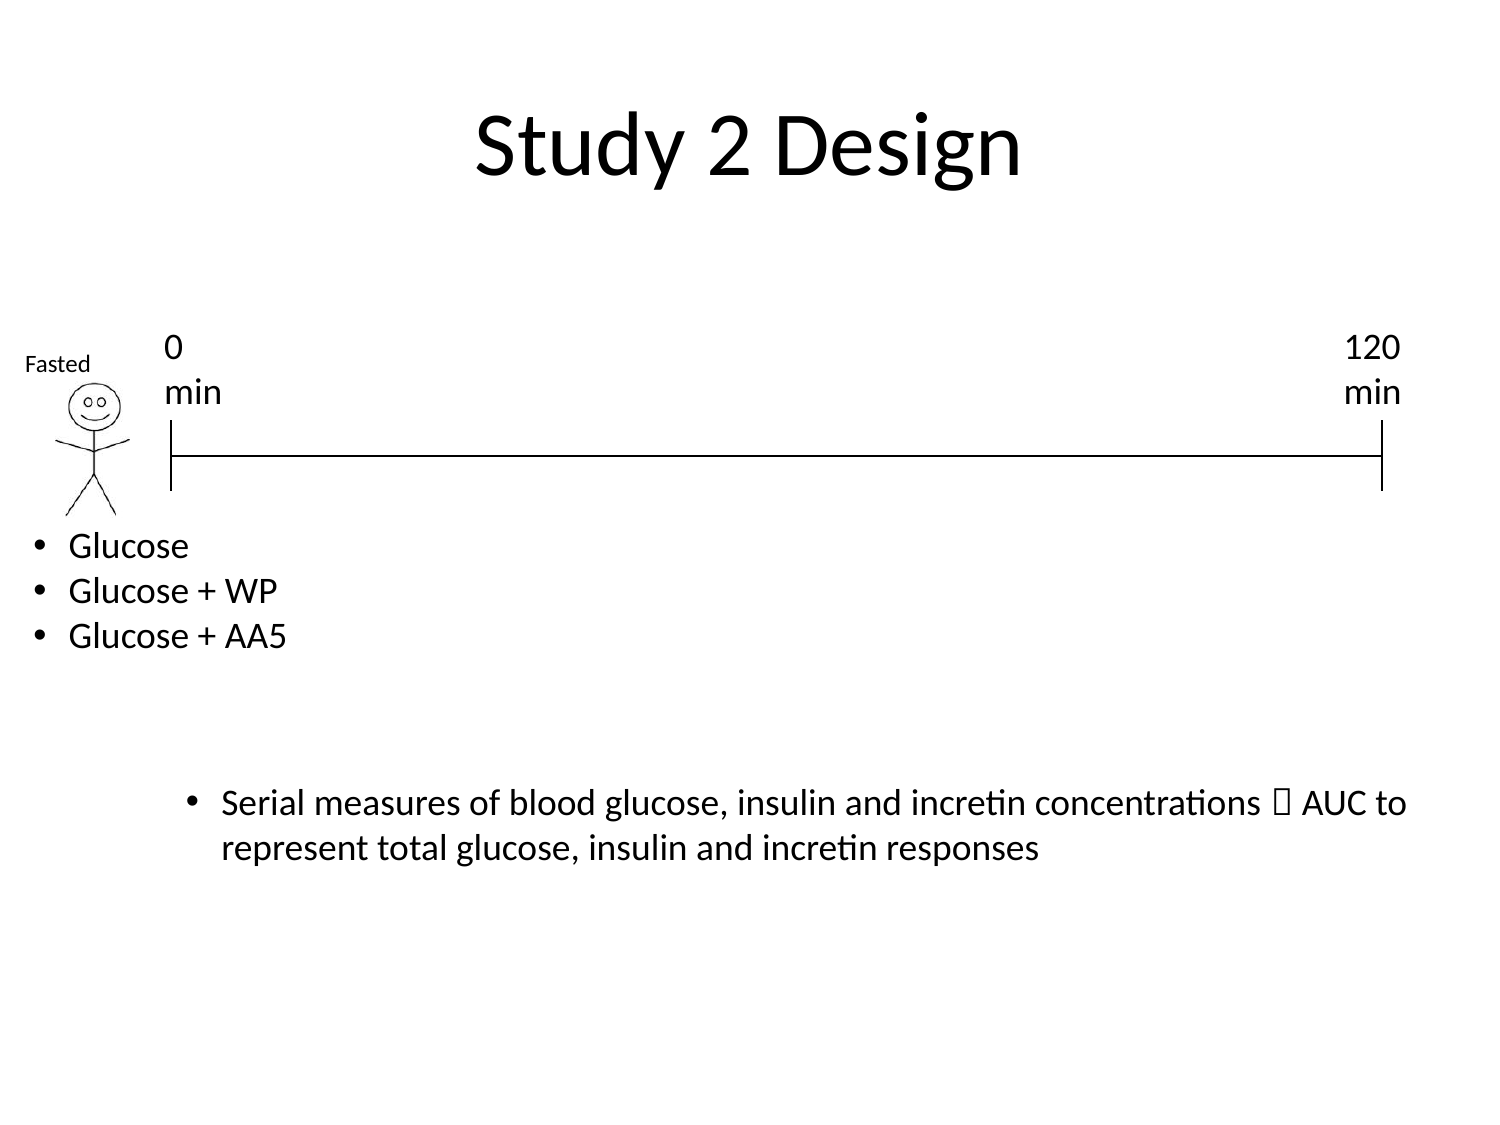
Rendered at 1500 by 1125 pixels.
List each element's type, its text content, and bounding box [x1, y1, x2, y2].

text_box 120 min [1328, 314, 1500, 420]
text_box 0 min [149, 314, 386, 420]
text_box Glucose Glucose + WP Glucose + AA5 [18, 514, 337, 754]
text_box Fasted [10, 339, 247, 385]
text_box Serial measures of blood glucose, insulin and incretin concentrations  AUC to represent total glucose, insulin and incretin responses [171, 771, 1434, 921]
text_box Study 2 Design [74, 45, 1425, 233]
picture [34, 385, 150, 531]
